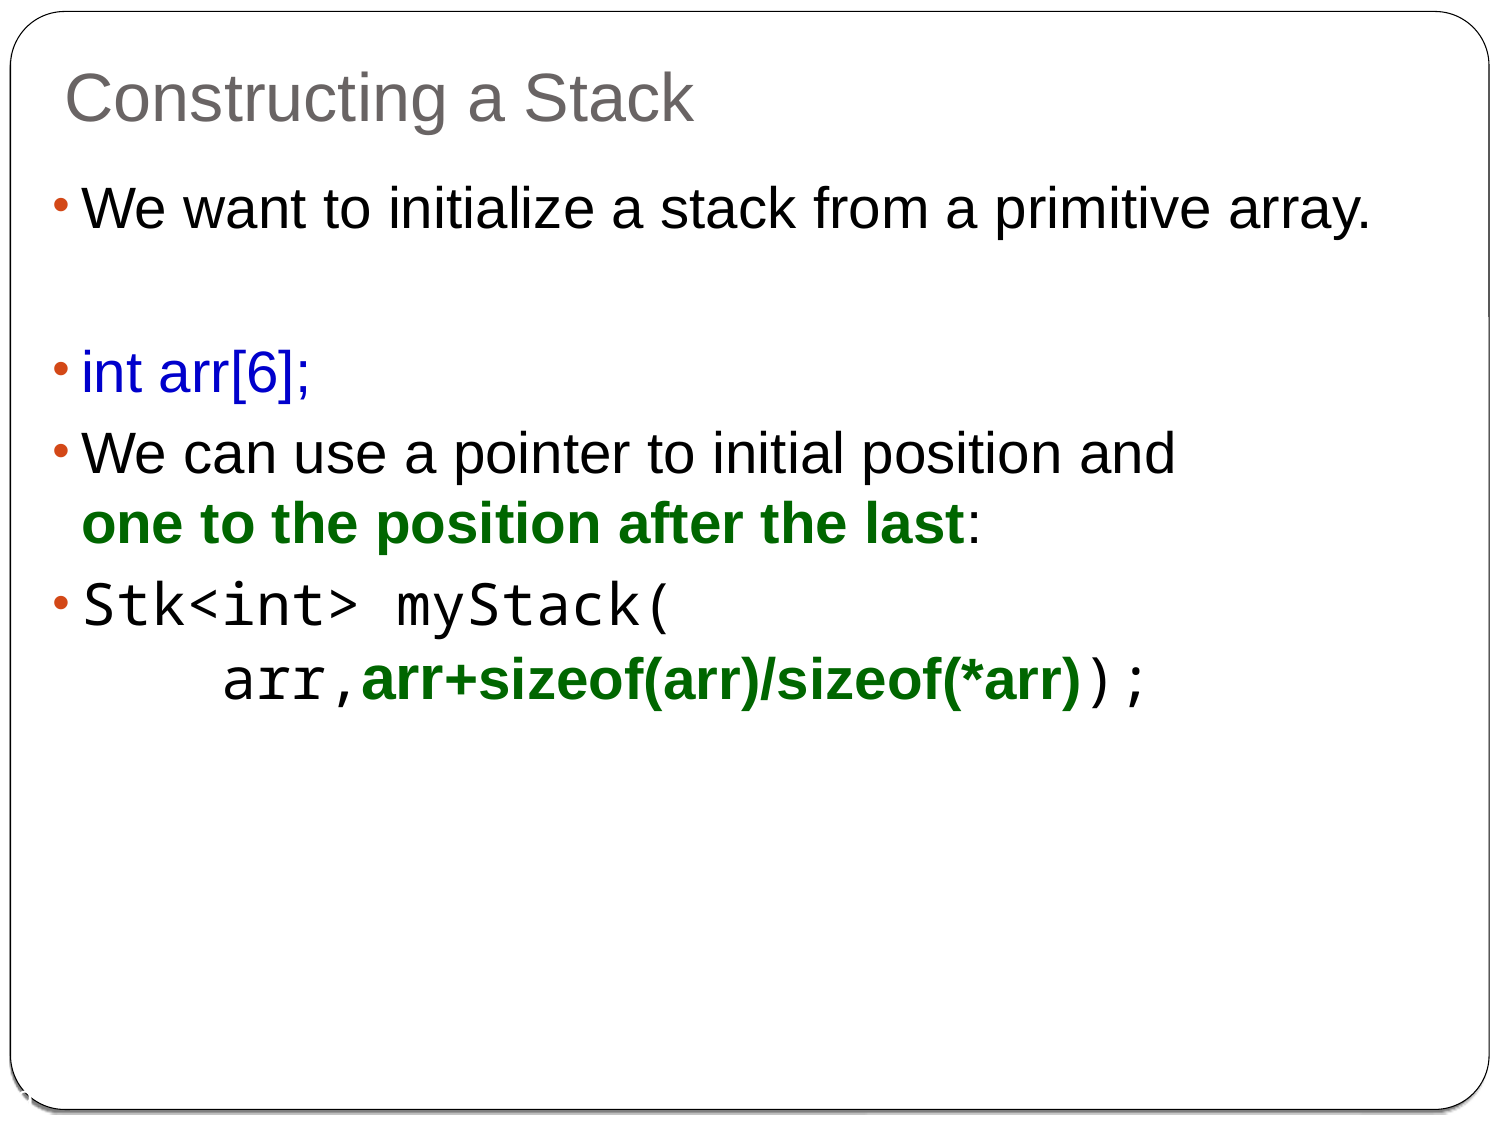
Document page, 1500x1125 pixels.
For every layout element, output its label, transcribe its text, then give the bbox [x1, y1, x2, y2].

list We want to initialize a stack from a primitive array. int arr[6]; We can use a pointer to initial position and one to the position after the last: Stk<int> myStack( arr,arr+sizeof(arr)/sizeof(*arr)); [37, 162, 1463, 1088]
slide_number <number> [0, 1074, 50, 1125]
title Constructing a Stack [50, 45, 1450, 150]
